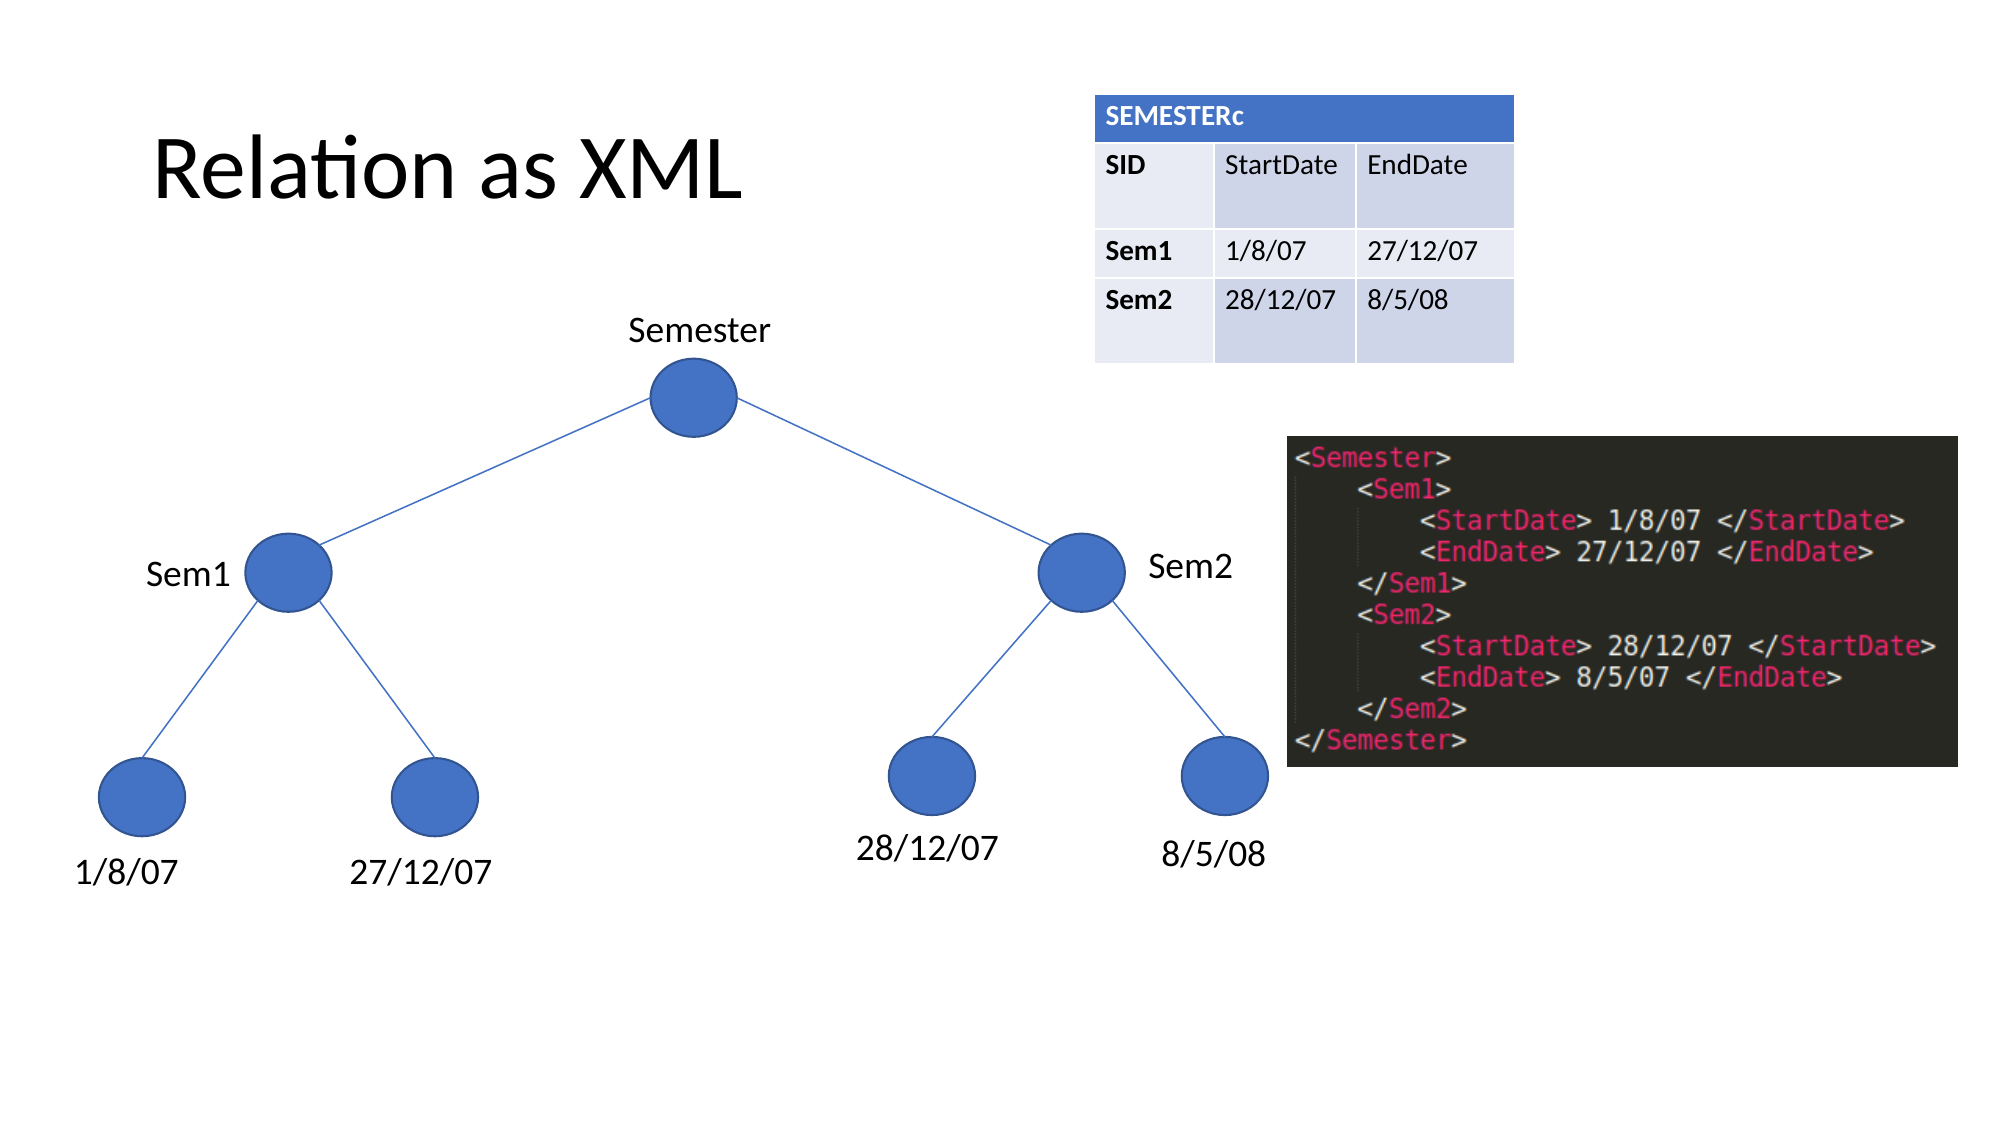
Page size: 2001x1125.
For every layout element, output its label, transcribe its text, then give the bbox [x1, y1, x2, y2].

table_cell Sem2 [1095, 279, 1213, 363]
text_box [391, 758, 479, 836]
table_cell SID [1095, 144, 1213, 228]
table_cell 8/5/08 [1357, 279, 1514, 363]
table_cell 27/12/07 [1357, 230, 1514, 277]
text_box [888, 736, 976, 815]
text_box 1/8/07 [59, 836, 216, 897]
table_cell 28/12/07 [1215, 279, 1355, 363]
text_box Relation as XML [137, 59, 1863, 278]
text_box 27/12/07 [334, 836, 536, 897]
text_box [257, 533, 332, 612]
table_header SEMESTERc [1095, 95, 1514, 142]
table_cell EndDate [1357, 144, 1514, 228]
text_box Semester [613, 298, 803, 358]
text_box [650, 358, 737, 437]
text_box 8/5/08 [1146, 818, 1304, 879]
text_box 28/12/07 [841, 815, 1043, 875]
text_box [1038, 533, 1125, 612]
table_cell 1/8/07 [1215, 230, 1355, 277]
text_box Sem1 [131, 541, 257, 602]
text_box Sem2 [1133, 533, 1259, 594]
table_cell Sem1 [1095, 230, 1213, 277]
text_box [1181, 736, 1269, 816]
table_cell StartDate [1215, 144, 1355, 228]
text_box [98, 758, 186, 836]
picture [1287, 436, 1958, 767]
